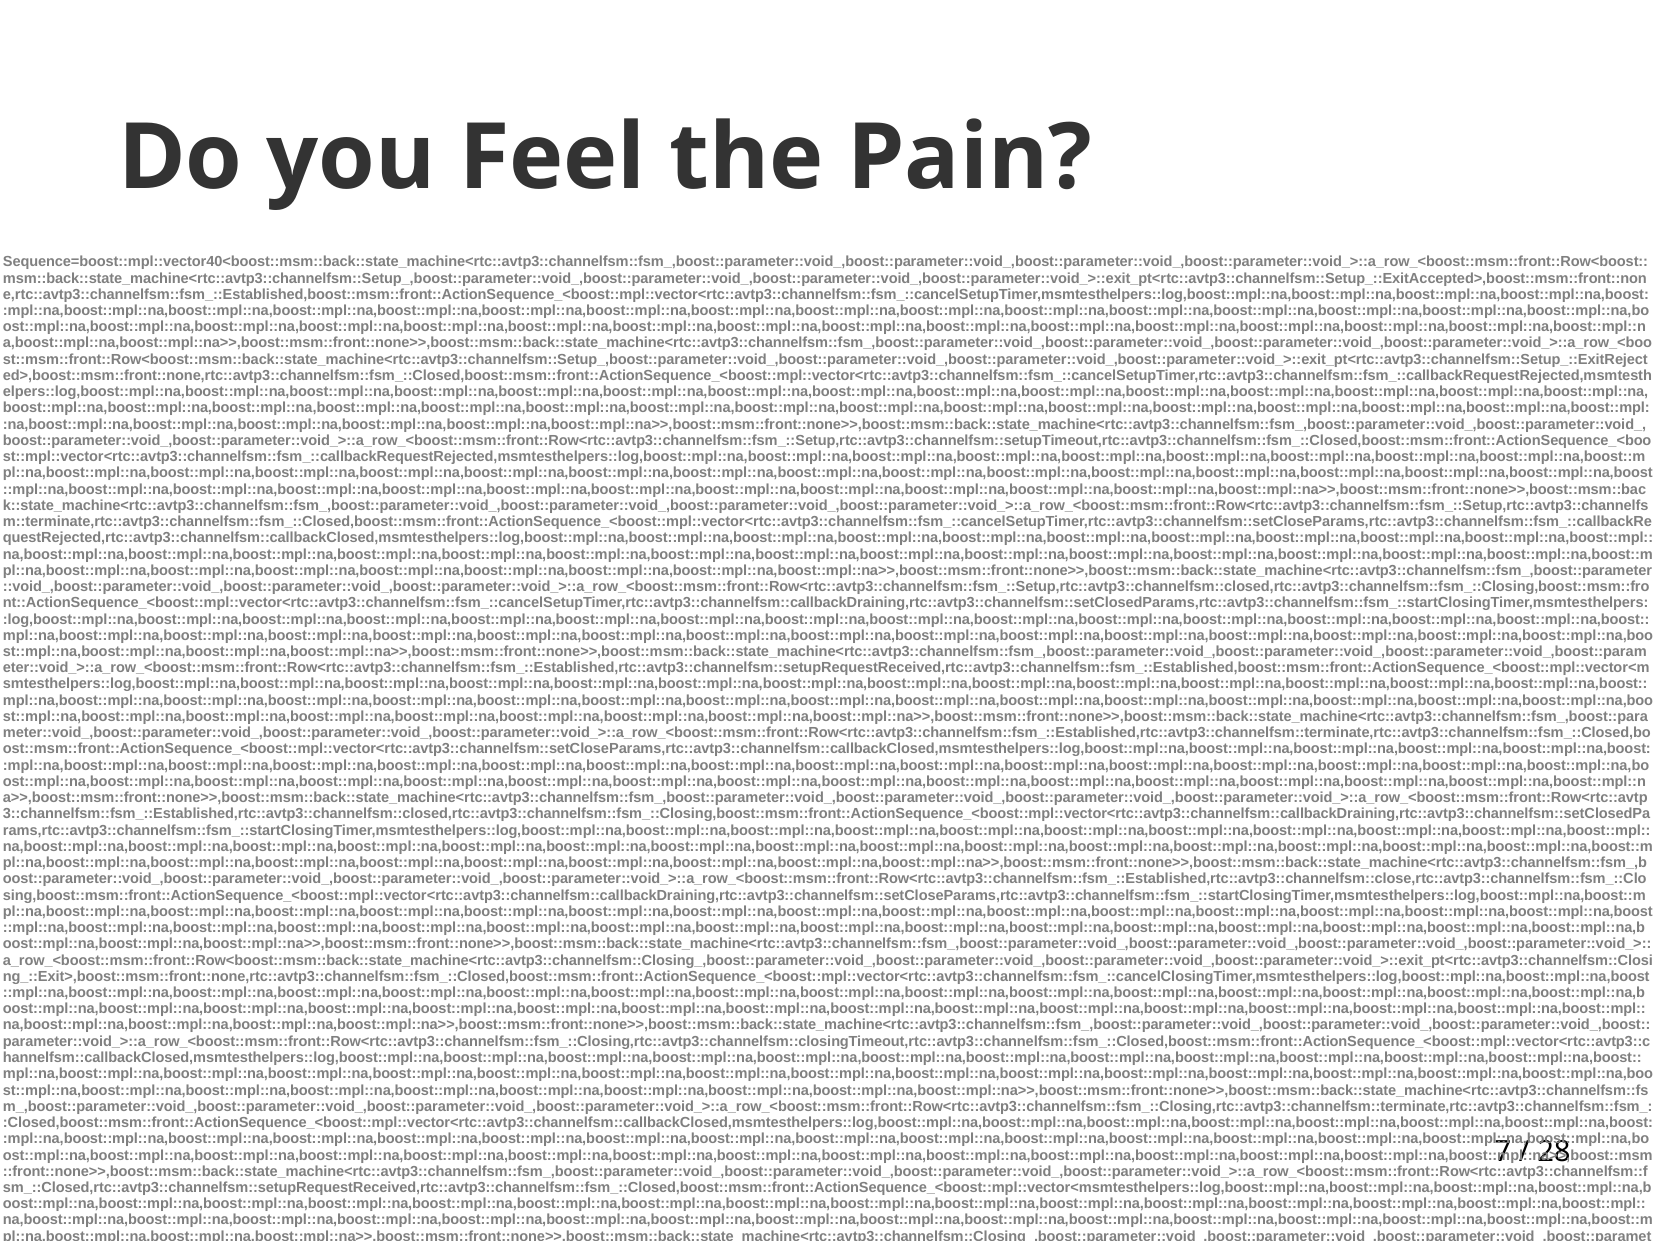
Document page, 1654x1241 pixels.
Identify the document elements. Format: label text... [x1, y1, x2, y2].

text_box Sequence=boost::mpl::vector40<boost::msm::back::state_machine<rtc::avtp3::channelfsm::fsm_,boost::parameter::void_,boost::parameter::void_,boost::parameter::void_,boost::parameter::void_>::a_row_<boost::msm::front::Row<boost::msm::back::state_machine<rtc::avtp3::channelfsm::Setup_,boost::parameter::void_,boost::parameter::void_,boost::parameter::void_,boost::parameter::void_>::exit_pt<rtc::avtp3::channelfsm::Setup_::ExitAccepted>,boost::msm::front::none,rtc::avtp3::channelfsm::fsm_::Established,boost::msm::front::ActionSequence_<boost::mpl::vector<rtc::avtp3::channelfsm::fsm_::cancelSetupTimer,msmtesthelpers::log,boost::mpl::na,boost::mpl::na,boost::mpl::na,boost::mpl::na,boost::mpl::na,boost::mpl::na,boost::mpl::na,boost::mpl::na,boost::mpl::na,boost::mpl::na,boost::mpl::na,boost::mpl::na,boost::mpl::na,boost::mpl::na,boost::mpl::na,boost::mpl::na,boost::mpl::na,boost::mpl::na,boost::mpl::na,boost::mpl::na,boost::mpl::na,boost::mpl::na,boost::mpl::na,boost::mpl::na,boost::mpl::na,boost::mpl::na,boost::mpl::na,boost::mpl::na,boost::mpl::na,boost::mpl::na,boost::mpl::na,boost::mpl::na,boost::mpl::na,boost::mpl::na,boost::mpl::na,boost::mpl::na,boost::mpl::na,boost::mpl::na>>,boost::msm::front::none>>,boost::msm::back::state_machine<rtc::avtp3::channelfsm::fsm_,boost::parameter::void_,boost::parameter::void_,boost::parameter::void_,boost::parameter::void_>::a_row_<boost::msm::front::Row<boost::msm::back::state_machine<rtc::avtp3::channelfsm::Setup_,boost::parameter::void_,boost::parameter::void_,boost::parameter::void_,boost::parameter::void_>::exit_pt<rtc::avtp3::channelfsm::Setup_::ExitRejected>,boost::msm::front::none,rtc::avtp3::channelfsm::fsm_::Closed,boost::msm::front::ActionSequence_<boost::mpl::vector<rtc::avtp3::channelfsm::fsm_::cancelSetupTimer,rtc::avtp3::channelfsm::fsm_::callbackRequestRejected,msmtesthelpers::log,boost::mpl::na,boost::mpl::na,boost::mpl::na,boost::mpl::na,boost::mpl::na,boost::mpl::na,boost::mpl::na,boost::mpl::na,boost::mpl::na,boost::mpl::na,boost::mpl::na,boost::mpl::na,boost::mpl::na,boost::mpl::na,boost::mpl::na,boost::mpl::na,boost::mpl::na,boost::mpl::na,boost::mpl::na,boost::mpl::na,boost::mpl::na,boost::mpl::na,boost::mpl::na,boost::mpl::na,boost::mpl::na,boost::mpl::na,boost::mpl::na,boost::mpl::na,boost::mpl::na,boost::mpl::na,boost::mpl::na,boost::mpl::na,boost::mpl::na,boost::mpl::na,boost::mpl::na,boost::mpl::na,boost::mpl::na>>,boost::msm::front::none>>,boost::msm::back::state_machine<rtc::avtp3::channelfsm::fsm_,boost::parameter::void_,boost::parameter::void_,boost::parameter::void_,boost::parameter::void_>::a_row_<boost::msm::front::Row<rtc::avtp3::channelfsm::fsm_::Setup,rtc::avtp3::channelfsm::setupTimeout,rtc::avtp3::channelfsm::fsm_::Closed,boost::msm::front::ActionSequence_<boost::mpl::vector<rtc::avtp3::channelfsm::fsm_::callbackRequestRejected,msmtesthelpers::log,boost::mpl::na,boost::mpl::na,boost::mpl::na,boost::mpl::na,boost::mpl::na,boost::mpl::na,boost::mpl::na,boost::mpl::na,boost::mpl::na,boost::mpl::na,boost::mpl::na,boost::mpl::na,boost::mpl::na,boost::mpl::na,boost::mpl::na,boost::mpl::na,boost::mpl::na,boost::mpl::na,boost::mpl::na,boost::mpl::na,boost::mpl::na,boost::mpl::na,boost::mpl::na,boost::mpl::na,boost::mpl::na,boost::mpl::na,boost::mpl::na,boost::mpl::na,boost::mpl::na,boost::mpl::na,boost::mpl::na,boost::mpl::na,boost::mpl::na,boost::mpl::na,boost::mpl::na,boost::mpl::na,boost::mpl::na,boost::mpl::na>>,boost::msm::front::none>>,boost::msm::back::state_machine<rtc::avtp3::channelfsm::fsm_,boost::parameter::void_,boost::parameter::void_,boost::parameter::void_,boost::parameter::void_>::a_row_<boost::msm::front::Row<rtc::avtp3::channelfsm::fsm_::Setup,rtc::avtp3::channelfsm::terminate,rtc::avtp3::channelfsm::fsm_::Closed,boost::msm::front::ActionSequence_<boost::mpl::vector<rtc::avtp3::channelfsm::fsm_::cancelSetupTimer,rtc::avtp3::channelfsm::setCloseParams,rtc::avtp3::channelfsm::fsm_::callbackRequestRejected,rtc::avtp3::channelfsm::callbackClosed,msmtesthelpers::log,boost::mpl::na,boost::mpl::na,boost::mpl::na,boost::mpl::na,boost::mpl::na,boost::mpl::na,boost::mpl::na,boost::mpl::na,boost::mpl::na,boost::mpl::na,boost::mpl::na,boost::mpl::na,boost::mpl::na,boost::mpl::na,boost::mpl::na,boost::mpl::na,boost::mpl::na,boost::mpl::na,boost::mpl::na,boost::mpl::na,boost::mpl::na,boost::mpl::na,boost::mpl::na,boost::mpl::na,boost::mpl::na,boost::mpl::na,boost::mpl::na,boost::mpl::na,boost::mpl::na,boost::mpl::na,boost::mpl::na,boost::mpl::na,boost::mpl::na,boost::mpl::na,boost::mpl::na>>,boost::msm::front::none>>,boost::msm::back::state_machine<rtc::avtp3::channelfsm::fsm_,boost::parameter::void_,boost::parameter::void_,boost::parameter::void_,boost::parameter::void_>::a_row_<boost::msm::front::Row<rtc::avtp3::channelfsm::fsm_::Setup,rtc::avtp3::channelfsm::closed,rtc::avtp3::channelfsm::fsm_::Closing,boost::msm::front::ActionSequence_<boost::mpl::vector<rtc::avtp3::channelfsm::fsm_::cancelSetupTimer,rtc::avtp3::channelfsm::callbackDraining,rtc::avtp3::channelfsm::setClosedParams,rtc::avtp3::channelfsm::fsm_::startClosingTimer,msmtesthelpers::log,boost::mpl::na,boost::mpl::na,boost::mpl::na,boost::mpl::na,boost::mpl::na,boost::mpl::na,boost::mpl::na,boost::mpl::na,boost::mpl::na,boost::mpl::na,boost::mpl::na,boost::mpl::na,boost::mpl::na,boost::mpl::na,boost::mpl::na,boost::mpl::na,boost::mpl::na,boost::mpl::na,boost::mpl::na,boost::mpl::na,boost::mpl::na,boost::mpl::na,boost::mpl::na,boost::mpl::na,boost::mpl::na,boost::mpl::na,boost::mpl::na,boost::mpl::na,boost::mpl::na,boost::mpl::na,boost::mpl::na,boost::mpl::na,boost::mpl::na,boost::mpl::na,boost::mpl::na>>,boost::msm::front::none>>,boost::msm::back::state_machine<rtc::avtp3::channelfsm::fsm_,boost::parameter::void_,boost::parameter::void_,boost::parameter::void_,boost::parameter::void_>::a_row_<boost::msm::front::Row<rtc::avtp3::channelfsm::fsm_::Established,rtc::avtp3::channelfsm::setupRequestReceived,rtc::avtp3::channelfsm::fsm_::Established,boost::msm::front::ActionSequence_<boost::mpl::vector<msmtesthelpers::log,boost::mpl::na,boost::mpl::na,boost::mpl::na,boost::mpl::na,boost::mpl::na,boost::mpl::na,boost::mpl::na,boost::mpl::na,boost::mpl::na,boost::mpl::na,boost::mpl::na,boost::mpl::na,boost::mpl::na,boost::mpl::na,boost::mpl::na,boost::mpl::na,boost::mpl::na,boost::mpl::na,boost::mpl::na,boost::mpl::na,boost::mpl::na,boost::mpl::na,boost::mpl::na,boost::mpl::na,boost::mpl::na,boost::mpl::na,boost::mpl::na,boost::mpl::na,boost::mpl::na,boost::mpl::na,boost::mpl::na,boost::mpl::na,boost::mpl::na,boost::mpl::na,boost::mpl::na,boost::mpl::na,boost::mpl::na,boost::mpl::na,boost::mpl::na>>,boost::msm::front::none>>,boost::msm::back::state_machine<rtc::avtp3::channelfsm::fsm_,boost::parameter::void_,boost::parameter::void_,boost::parameter::void_,boost::parameter::void_>::a_row_<boost::msm::front::Row<rtc::avtp3::channelfsm::fsm_::Established,rtc::avtp3::channelfsm::terminate,rtc::avtp3::channelfsm::fsm_::Closed,boost::msm::front::ActionSequence_<boost::mpl::vector<rtc::avtp3::channelfsm::setCloseParams,rtc::avtp3::channelfsm::callbackClosed,msmtesthelpers::log,boost::mpl::na,boost::mpl::na,boost::mpl::na,boost::mpl::na,boost::mpl::na,boost::mpl::na,boost::mpl::na,boost::mpl::na,boost::mpl::na,boost::mpl::na,boost::mpl::na,boost::mpl::na,boost::mpl::na,boost::mpl::na,boost::mpl::na,boost::mpl::na,boost::mpl::na,boost::mpl::na,boost::mpl::na,boost::mpl::na,boost::mpl::na,boost::mpl::na,boost::mpl::na,boost::mpl::na,boost::mpl::na,boost::mpl::na,boost::mpl::na,boost::mpl::na,boost::mpl::na,boost::mpl::na,boost::mpl::na,boost::mpl::na,boost::mpl::na,boost::mpl::na,boost::mpl::na,boost::mpl::na,boost::mpl::na>>,boost::msm::front::none>>,boost::msm::back::state_machine<rtc::avtp3::channelfsm::fsm_,boost::parameter::void_,boost::parameter::void_,boost::parameter::void_,boost::parameter::void_>::a_row_<boost::msm::front::Row<rtc::avtp3::channelfsm::fsm_::Established,rtc::avtp3::channelfsm::closed,rtc::avtp3::channelfsm::fsm_::Closing,boost::msm::front::ActionSequence_<boost::mpl::vector<rtc::avtp3::channelfsm::callbackDraining,rtc::avtp3::channelfsm::setClosedParams,rtc::avtp3::channelfsm::fsm_::startClosingTimer,msmtesthelpers::log,boost::mpl::na,boost::mpl::na,boost::mpl::na,boost::mpl::na,boost::mpl::na,boost::mpl::na,boost::mpl::na,boost::mpl::na,boost::mpl::na,boost::mpl::na,boost::mpl::na,boost::mpl::na,boost::mpl::na,boost::mpl::na,boost::mpl::na,boost::mpl::na,boost::mpl::na,boost::mpl::na,boost::mpl::na,boost::mpl::na,boost::mpl::na,boost::mpl::na,boost::mpl::na,boost::mpl::na,boost::mpl::na,boost::mpl::na,boost::mpl::na,boost::mpl::na,boost::mpl::na,boost::mpl::na,boost::mpl::na,boost::mpl::na,boost::mpl::na,boost::mpl::na,boost::mpl::na,boost::mpl::na>>,boost::msm::front::none>>,boost::msm::back::state_machine<rtc::avtp3::channelfsm::fsm_,boost::parameter::void_,boost::parameter::void_,boost::parameter::void_,boost::parameter::void_>::a_row_<boost::msm::front::Row<rtc::avtp3::channelfsm::fsm_::Established,rtc::avtp3::channelfsm::close,rtc::avtp3::channelfsm::fsm_::Closing,boost::msm::front::ActionSequence_<boost::mpl::vector<rtc::avtp3::channelfsm::callbackDraining,rtc::avtp3::channelfsm::setCloseParams,rtc::avtp3::channelfsm::fsm_::startClosingTimer,msmtesthelpers::log,boost::mpl::na,boost::mpl::na,boost::mpl::na,boost::mpl::na,boost::mpl::na,boost::mpl::na,boost::mpl::na,boost::mpl::na,boost::mpl::na,boost::mpl::na,boost::mpl::na,boost::mpl::na,boost::mpl::na,boost::mpl::na,boost::mpl::na,boost::mpl::na,boost::mpl::na,boost::mpl::na,boost::mpl::na,boost::mpl::na,boost::mpl::na,boost::mpl::na,boost::mpl::na,boost::mpl::na,boost::mpl::na,boost::mpl::na,boost::mpl::na,boost::mpl::na,boost::mpl::na,boost::mpl::na,boost::mpl::na,boost::mpl::na,boost::mpl::na,boost::mpl::na,boost::mpl::na,boost::mpl::na>>,boost::msm::front::none>>,boost::msm::back::state_machine<rtc::avtp3::channelfsm::fsm_,boost::parameter::void_,boost::parameter::void_,boost::parameter::void_,boost::parameter::void_>::a_row_<boost::msm::front::Row<boost::msm::back::state_machine<rtc::avtp3::channelfsm::Closing_,boost::parameter::void_,boost::parameter::void_,boost::parameter::void_,boost::parameter::void_>::exit_pt<rtc::avtp3::channelfsm::Closing_::Exit>,boost::msm::front::none,rtc::avtp3::channelfsm::fsm_::Closed,boost::msm::front::ActionSequence_<boost::mpl::vector<rtc::avtp3::channelfsm::fsm_::cancelClosingTimer,msmtesthelpers::log,boost::mpl::na,boost::mpl::na,boost::mpl::na,boost::mpl::na,boost::mpl::na,boost::mpl::na,boost::mpl::na,boost::mpl::na,boost::mpl::na,boost::mpl::na,boost::mpl::na,boost::mpl::na,boost::mpl::na,boost::mpl::na,boost::mpl::na,boost::mpl::na,boost::mpl::na,boost::mpl::na,boost::mpl::na,boost::mpl::na,boost::mpl::na,boost::mpl::na,boost::mpl::na,boost::mpl::na,boost::mpl::na,boost::mpl::na,boost::mpl::na,boost::mpl::na,boost::mpl::na,boost::mpl::na,boost::mpl::na,boost::mpl::na,boost::mpl::na,boost::mpl::na,boost::mpl::na,boost::mpl::na,boost::mpl::na,boost::mpl::na>>,boost::msm::front::none>>,boost::msm::back::state_machine<rtc::avtp3::channelfsm::fsm_,boost::parameter::void_,boost::parameter::void_,boost::parameter::void_,boost::parameter::void_>::a_row_<boost::msm::front::Row<rtc::avtp3::channelfsm::fsm_::Closing,rtc::avtp3::channelfsm::closingTimeout,rtc::avtp3::channelfsm::fsm_::Closed,boost::msm::front::ActionSequence_<boost::mpl::vector<rtc::avtp3::channelfsm::callbackClosed,msmtesthelpers::log,boost::mpl::na,boost::mpl::na,boost::mpl::na,boost::mpl::na,boost::mpl::na,boost::mpl::na,boost::mpl::na,boost::mpl::na,boost::mpl::na,boost::mpl::na,boost::mpl::na,boost::mpl::na,boost::mpl::na,boost::mpl::na,boost::mpl::na,boost::mpl::na,boost::mpl::na,boost::mpl::na,boost::mpl::na,boost::mpl::na,boost::mpl::na,boost::mpl::na,boost::mpl::na,boost::mpl::na,boost::mpl::na,boost::mpl::na,boost::mpl::na,boost::mpl::na,boost::mpl::na,boost::mpl::na,boost::mpl::na,boost::mpl::na,boost::mpl::na,boost::mpl::na,boost::mpl::na,boost::mpl::na,boost::mpl::na,boost::mpl::na>>,boost::msm::front::none>>,boost::msm::back::state_machine<rtc::avtp3::channelfsm::fsm_,boost::parameter::void_,boost::parameter::void_,boost::parameter::void_,boost::parameter::void_>::a_row_<boost::msm::front::Row<rtc::avtp3::channelfsm::fsm_::Closing,rtc::avtp3::channelfsm::terminate,rtc::avtp3::channelfsm::fsm_::Closed,boost::msm::front::ActionSequence_<boost::mpl::vector<rtc::avtp3::channelfsm::callbackClosed,msmtesthelpers::log,boost::mpl::na,boost::mpl::na,boost::mpl::na,boost::mpl::na,boost::mpl::na,boost::mpl::na,boost::mpl::na,boost::mpl::na,boost::mpl::na,boost::mpl::na,boost::mpl::na,boost::mpl::na,boost::mpl::na,boost::mpl::na,boost::mpl::na,boost::mpl::na,boost::mpl::na,boost::mpl::na,boost::mpl::na,boost::mpl::na,boost::mpl::na,boost::mpl::na,boost::mpl::na,boost::mpl::na,boost::mpl::na,boost::mpl::na,boost::mpl::na,boost::mpl::na,boost::mpl::na,boost::mpl::na,boost::mpl::na,boost::mpl::na,boost::mpl::na,boost::mpl::na,boost::mpl::na,boost::mpl::na,boost::mpl::na,boost::mpl::na>>,boost::msm::front::none>>,boost::msm::back::state_machine<rtc::avtp3::channelfsm::fsm_,boost::parameter::void_,boost::parameter::void_,boost::parameter::void_,boost::parameter::void_>::a_row_<boost::msm::front::Row<rtc::avtp3::channelfsm::fsm_::Closed,rtc::avtp3::channelfsm::setupRequestReceived,rtc::avtp3::channelfsm::fsm_::Closed,boost::msm::front::ActionSequence_<boost::mpl::vector<msmtesthelpers::log,boost::mpl::na,boost::mpl::na,boost::mpl::na,boost::mpl::na,boost::mpl::na,boost::mpl::na,boost::mpl::na,boost::mpl::na,boost::mpl::na,boost::mpl::na,boost::mpl::na,boost::mpl::na,boost::mpl::na,boost::mpl::na,boost::mpl::na,boost::mpl::na,boost::mpl::na,boost::mpl::na,boost::mpl::na,boost::mpl::na,boost::mpl::na,boost::mpl::na,boost::mpl::na,boost::mpl::na,boost::mpl::na,boost::mpl::na,boost::mpl::na,boost::mpl::na,boost::mpl::na,boost::mpl::na,boost::mpl::na,boost::mpl::na,boost::mpl::na,boost::mpl::na,boost::mpl::na,boost::mpl::na,boost::mpl::na,boost::mpl::na,boost::mpl::na>>,boost::msm::front::none>>,boost::msm::back::state_machine<rtc::avtp3::channelfsm::Closing_,boost::parameter::void_,boost::parameter::void_,boost::parameter::void_,boost::parameter::void_>::a_row_<boost::msm::front::Row<rtc::avtp3::channelfsm::Closing_::Start,boost::msm::front::none,rtc::avtp3::channelfsm::Closing_::WaitForDrained,boost::msm::front::ActionSequence_<boost::mpl::vector<msmtesthelpers::log,boost::mpl::na,boost::mpl::na,boost::mpl::na,boost::mpl::na,boost::mpl::na,boost::mpl::na,boost::mpl::na,boost::mpl::na,boost::mpl::na,boost::mpl::na,boost::mpl::na,boost::mpl::na,boost::mpl::na,boost::mpl::na,boost::mpl::na,boost::mpl::na,boost::mpl::na,boost::mpl::na,boost::mpl::na,boost::mpl::na,boost::mpl::na,boost::mpl::na,boost::mpl::na,boost::mpl::na,boost::mpl::na,boost::mpl::na,boost::mpl::na,boost::mpl::na,boost::mpl::na,boost::mpl::na,boost::mpl::na,boost::mpl::na,boost::mpl::na,boost::mpl::na,boost::mpl::na,boost::mpl::na,boost::mpl::na,boost::mpl::na,boost::mpl::na>>,boost::msm::front::none>>,boost::msm::back::state_machine<rtc::avtp3::channelfsm::Closing_,boost::parameter::void_,boost::parameter::void_,boost::parameter::void_,boost::parameter::void_>::a_row_<boost::msm::front::Row<rtc::avtp3::channelfsm::Closing_::WaitForDrained,rtc::avtp3::channelfsm::drained,rtc::avtp3::channelfsm::Closing_::WaitForClosedMessageAck,boost::msm::front::ActionSequence_<boost::mpl::vector<msmtesthelpers::log,boost::mpl::na,boost::mpl::na,boost::mpl::na,boost::mpl::na,boost::mpl::na,boost::mpl::na,boost::mpl::na,boost::mpl::na,boost::mpl::na,boost::mpl::na,boost::mpl::na,boost::mpl::na,boost::mpl::na,boost::mpl::na,boost::mpl::na,boost::mpl::na,boost::mpl::na,boost::mpl::na,boost::mpl::na,boost::mpl::na,boost::mpl::na,boost::mpl::na,boost::mpl::na,boost::mpl::na,boost::mpl::na,boost::mpl::na,boost::mpl::na,boost::mpl::na,boost::mpl::na,boost::mpl::na,boost::mpl::na,boost::mpl::na,boost::mpl::na,boost::mpl::na,boost::mpl::na,boost::mpl::na,boost::mpl::na,boost::mpl::na,boost::mpl::na>>,boost::msm::front::none>>,boost::msm::back::state_machine<rtc::avtp3::channelfsm::Closing_,boost::parameter::void_,boost::parameter::void_,boost::parameter::void_,boost::parameter::void_>::a_row_<boost::msm::front::Row<rtc::avtp3::channelfsm::Closing_::WaitForDrained,rtc::avtp3::channelfsm::close,rtc::avtp3::channelfsm::Closing_::W [0, 246, 1654, 1241]
title Do you Feel the Pain? [118, 49, 1571, 246]
